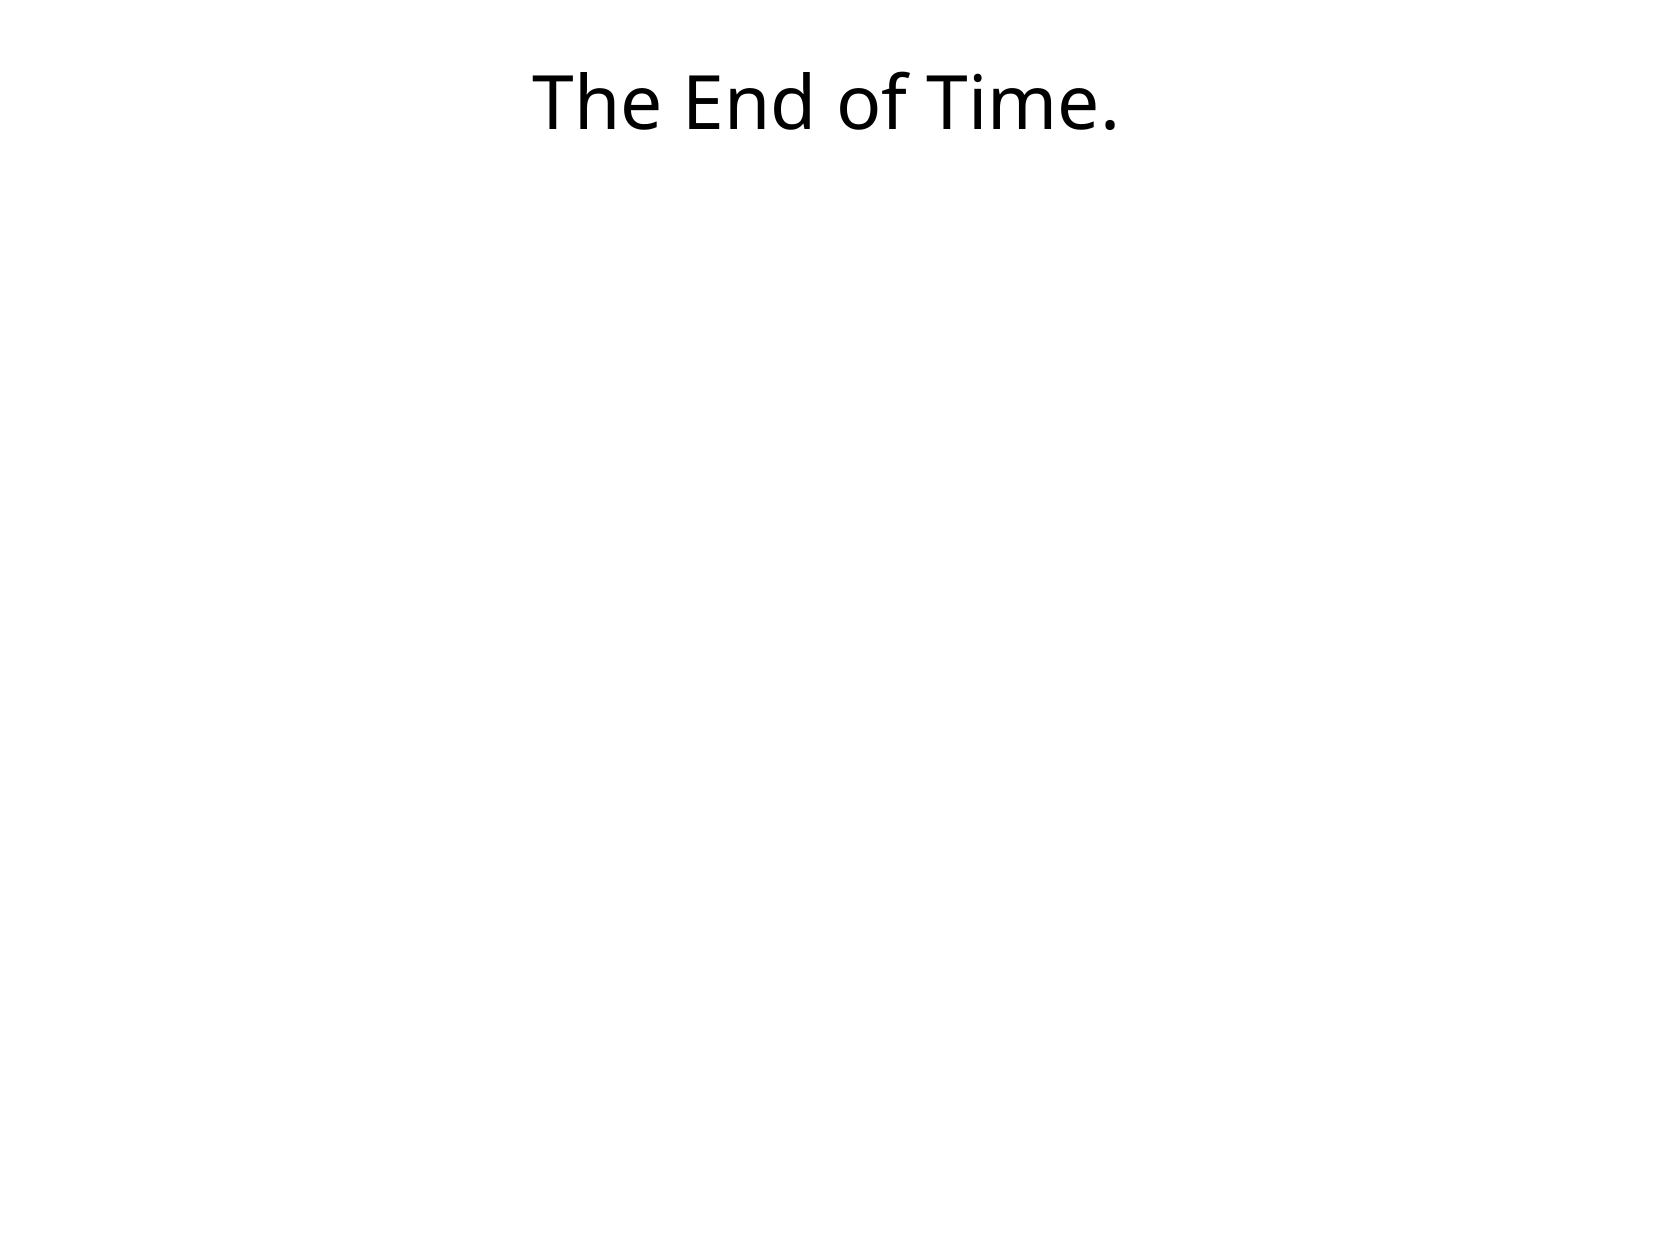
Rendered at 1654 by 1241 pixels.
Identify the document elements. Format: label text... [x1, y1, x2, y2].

title The End of Time. [82, 49, 1571, 151]
